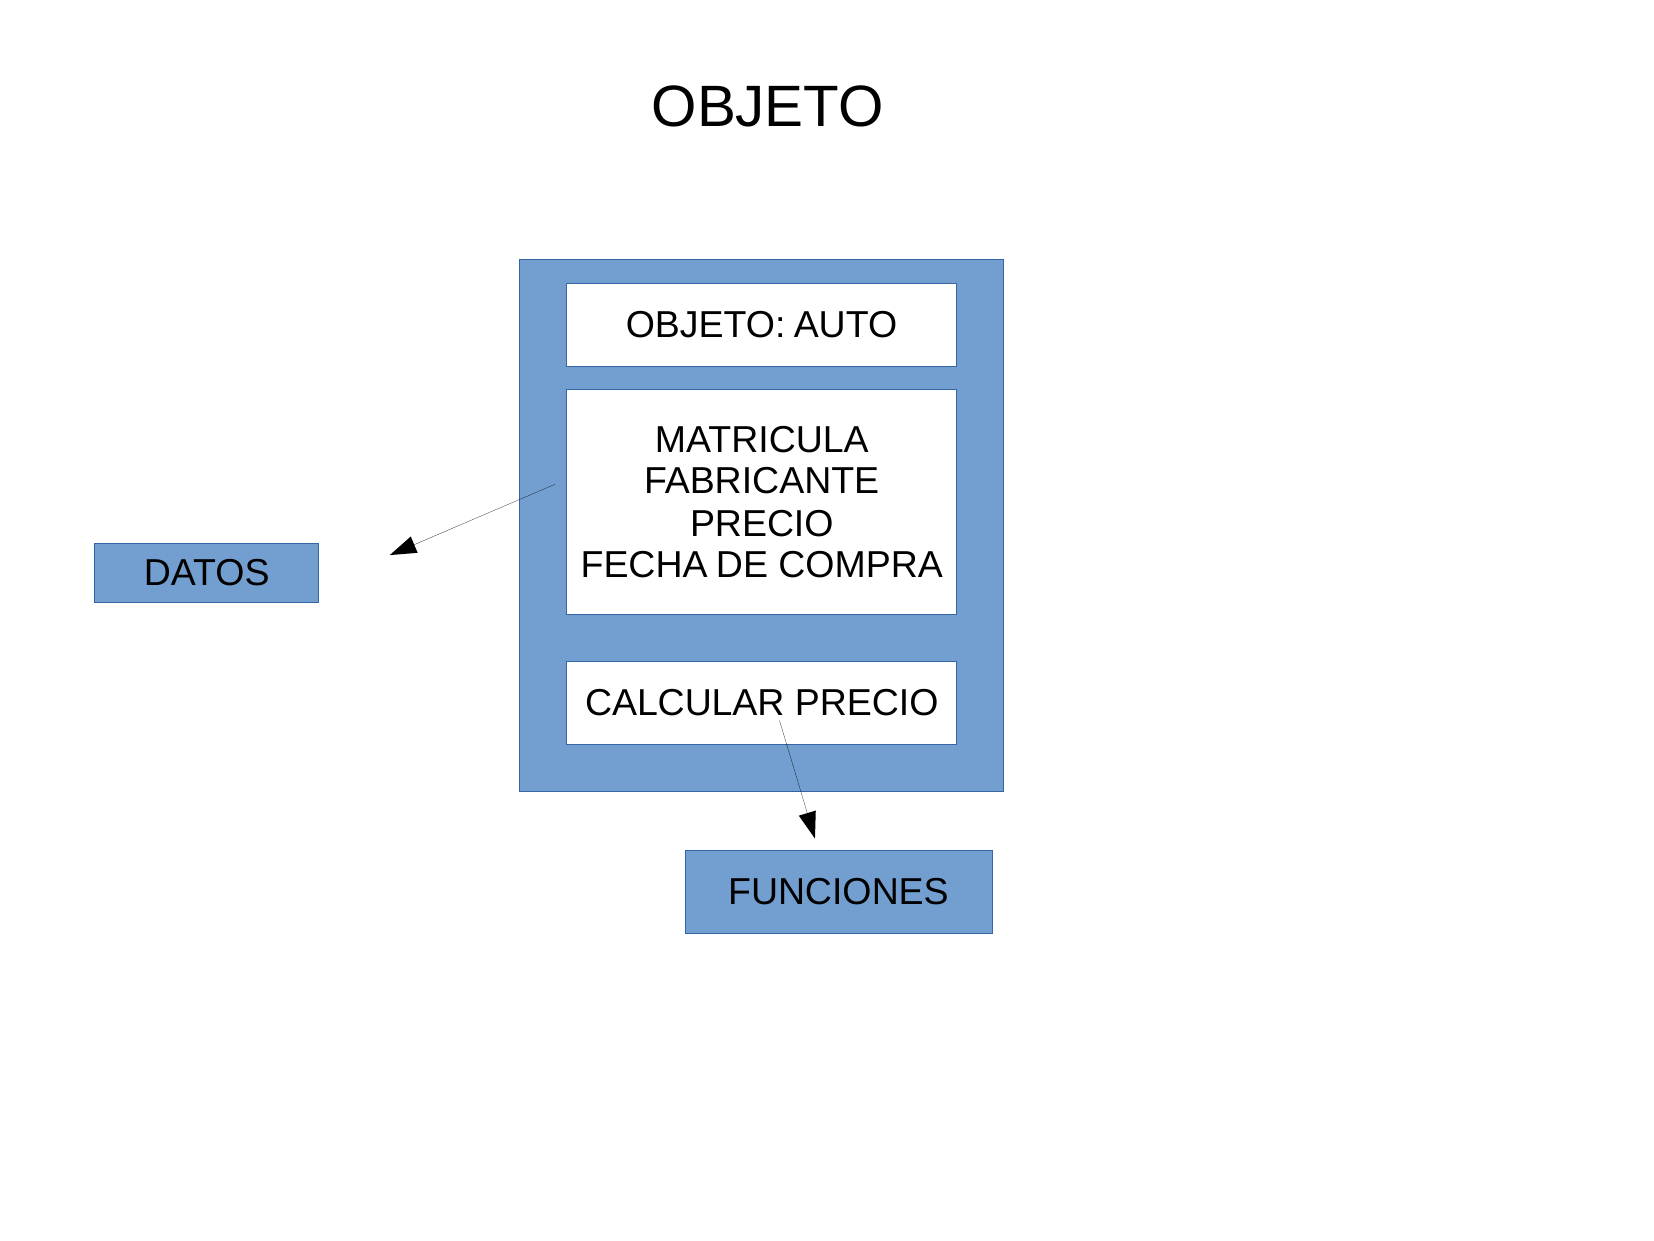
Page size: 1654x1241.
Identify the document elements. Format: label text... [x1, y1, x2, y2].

text_box [519, 259, 1004, 792]
text_box OBJETO [507, 59, 1028, 154]
text_box CALCULAR PRECIO [566, 661, 957, 745]
text_box DATOS [94, 543, 319, 603]
text_box FUNCIONES [685, 850, 993, 934]
text_box OBJETO: AUTO [566, 283, 957, 367]
text_box MATRICULA FABRICANTE PRECIO FECHA DE COMPRA [566, 389, 957, 615]
